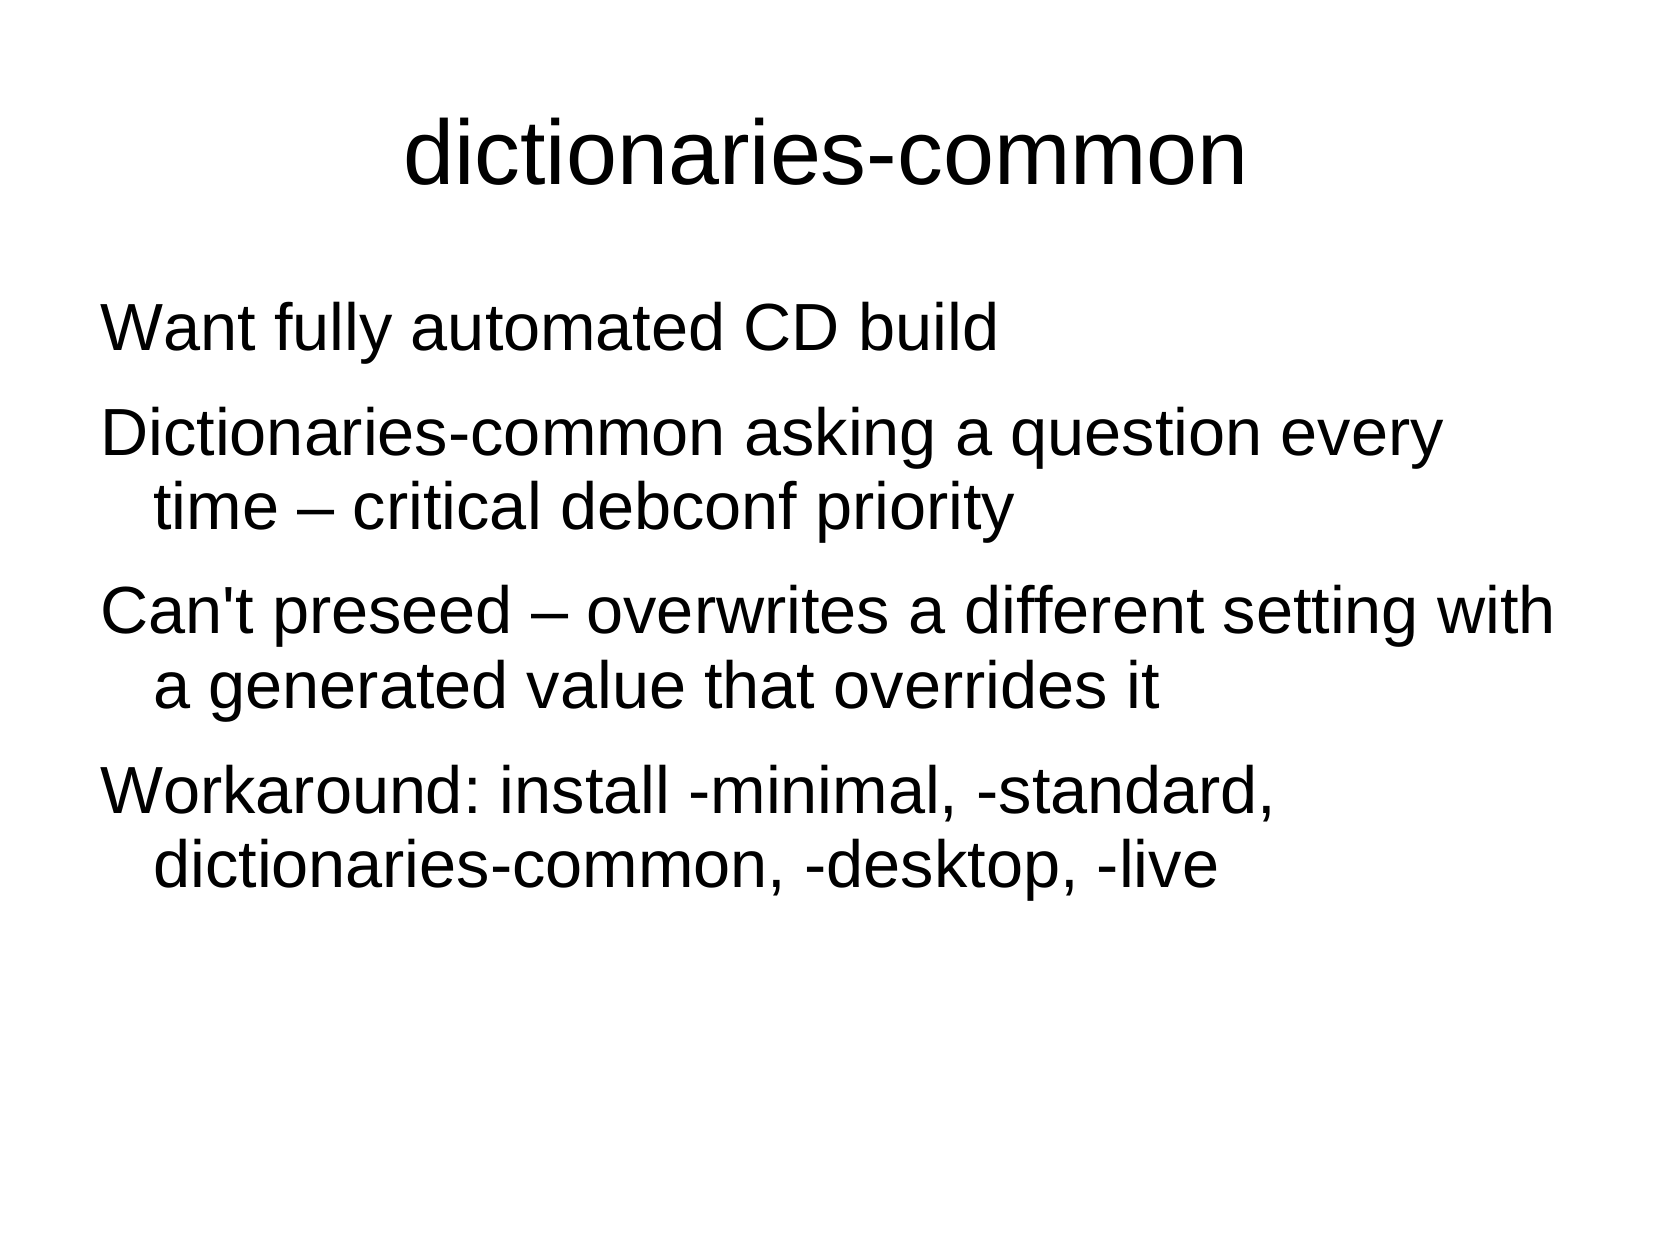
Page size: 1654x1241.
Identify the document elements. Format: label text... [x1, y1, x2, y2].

list Want fully automated CD build Dictionaries-common asking a question every time – critical debconf priority Can't preseed – overwrites a different setting with a generated value that overrides it Workaround: install -minimal, -standard, dictionaries-common, -desktop, -live [82, 290, 1571, 1109]
title dictionaries-common [82, 49, 1571, 257]
